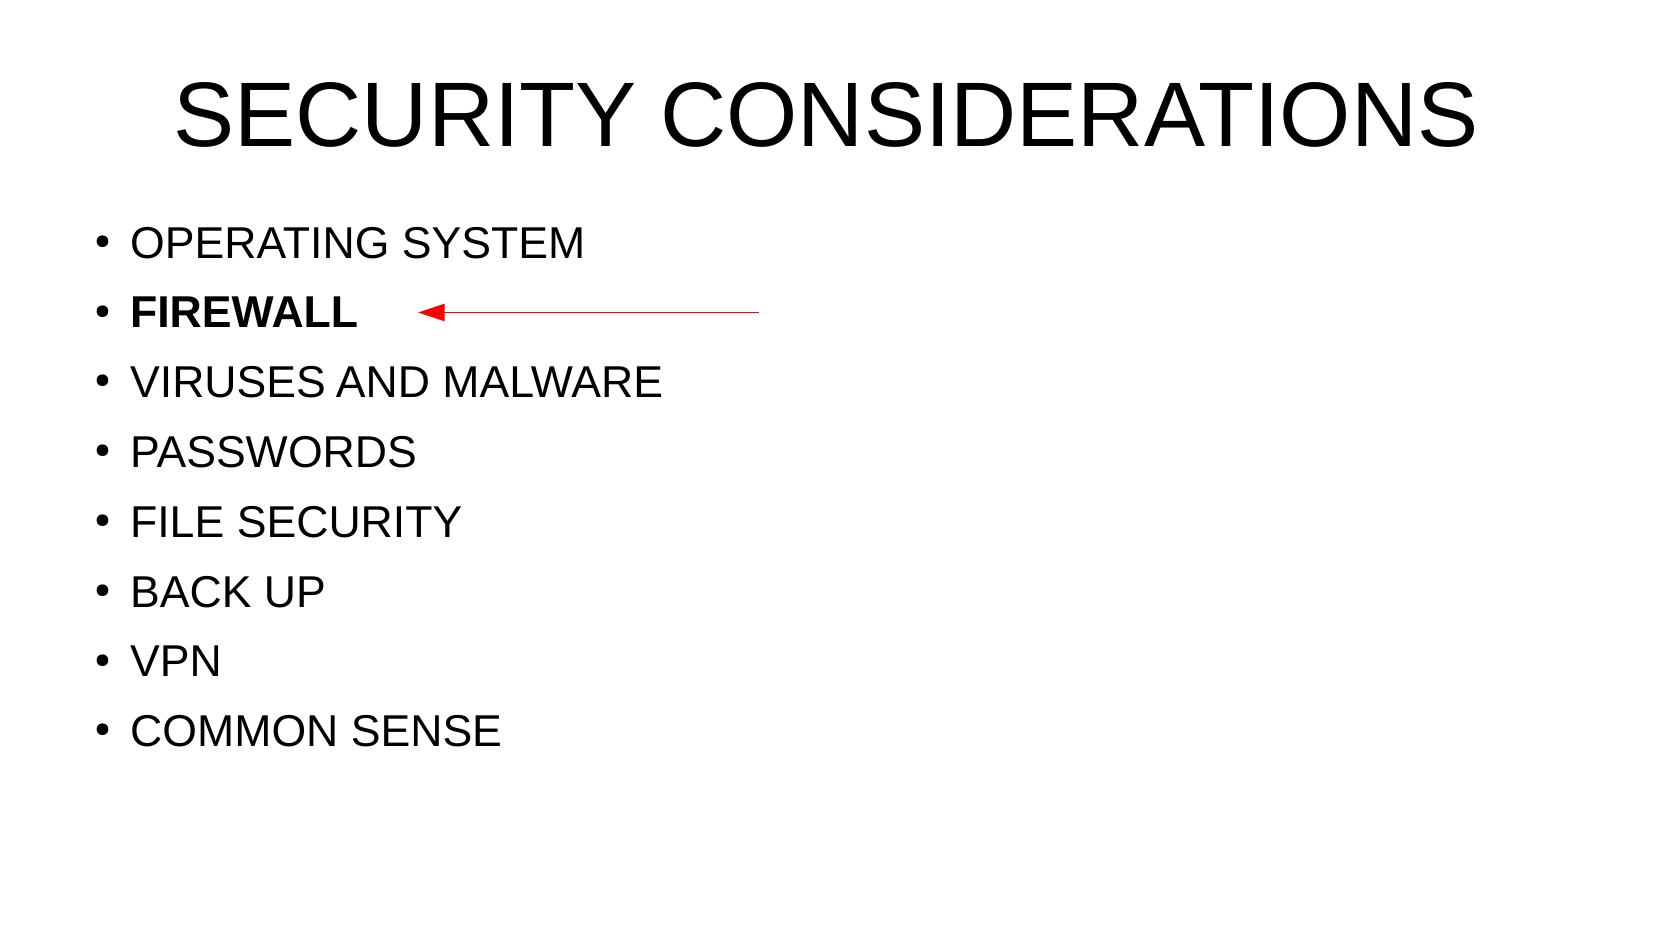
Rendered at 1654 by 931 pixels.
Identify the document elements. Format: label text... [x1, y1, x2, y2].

title SECURITY CONSIDERATIONS [82, 37, 1571, 193]
list OPERATING SYSTEM FIREWALL VIRUSES AND MALWARE PASSWORDS FILE SECURITY BACK UP VPN COMMON SENSE [82, 217, 1571, 758]
